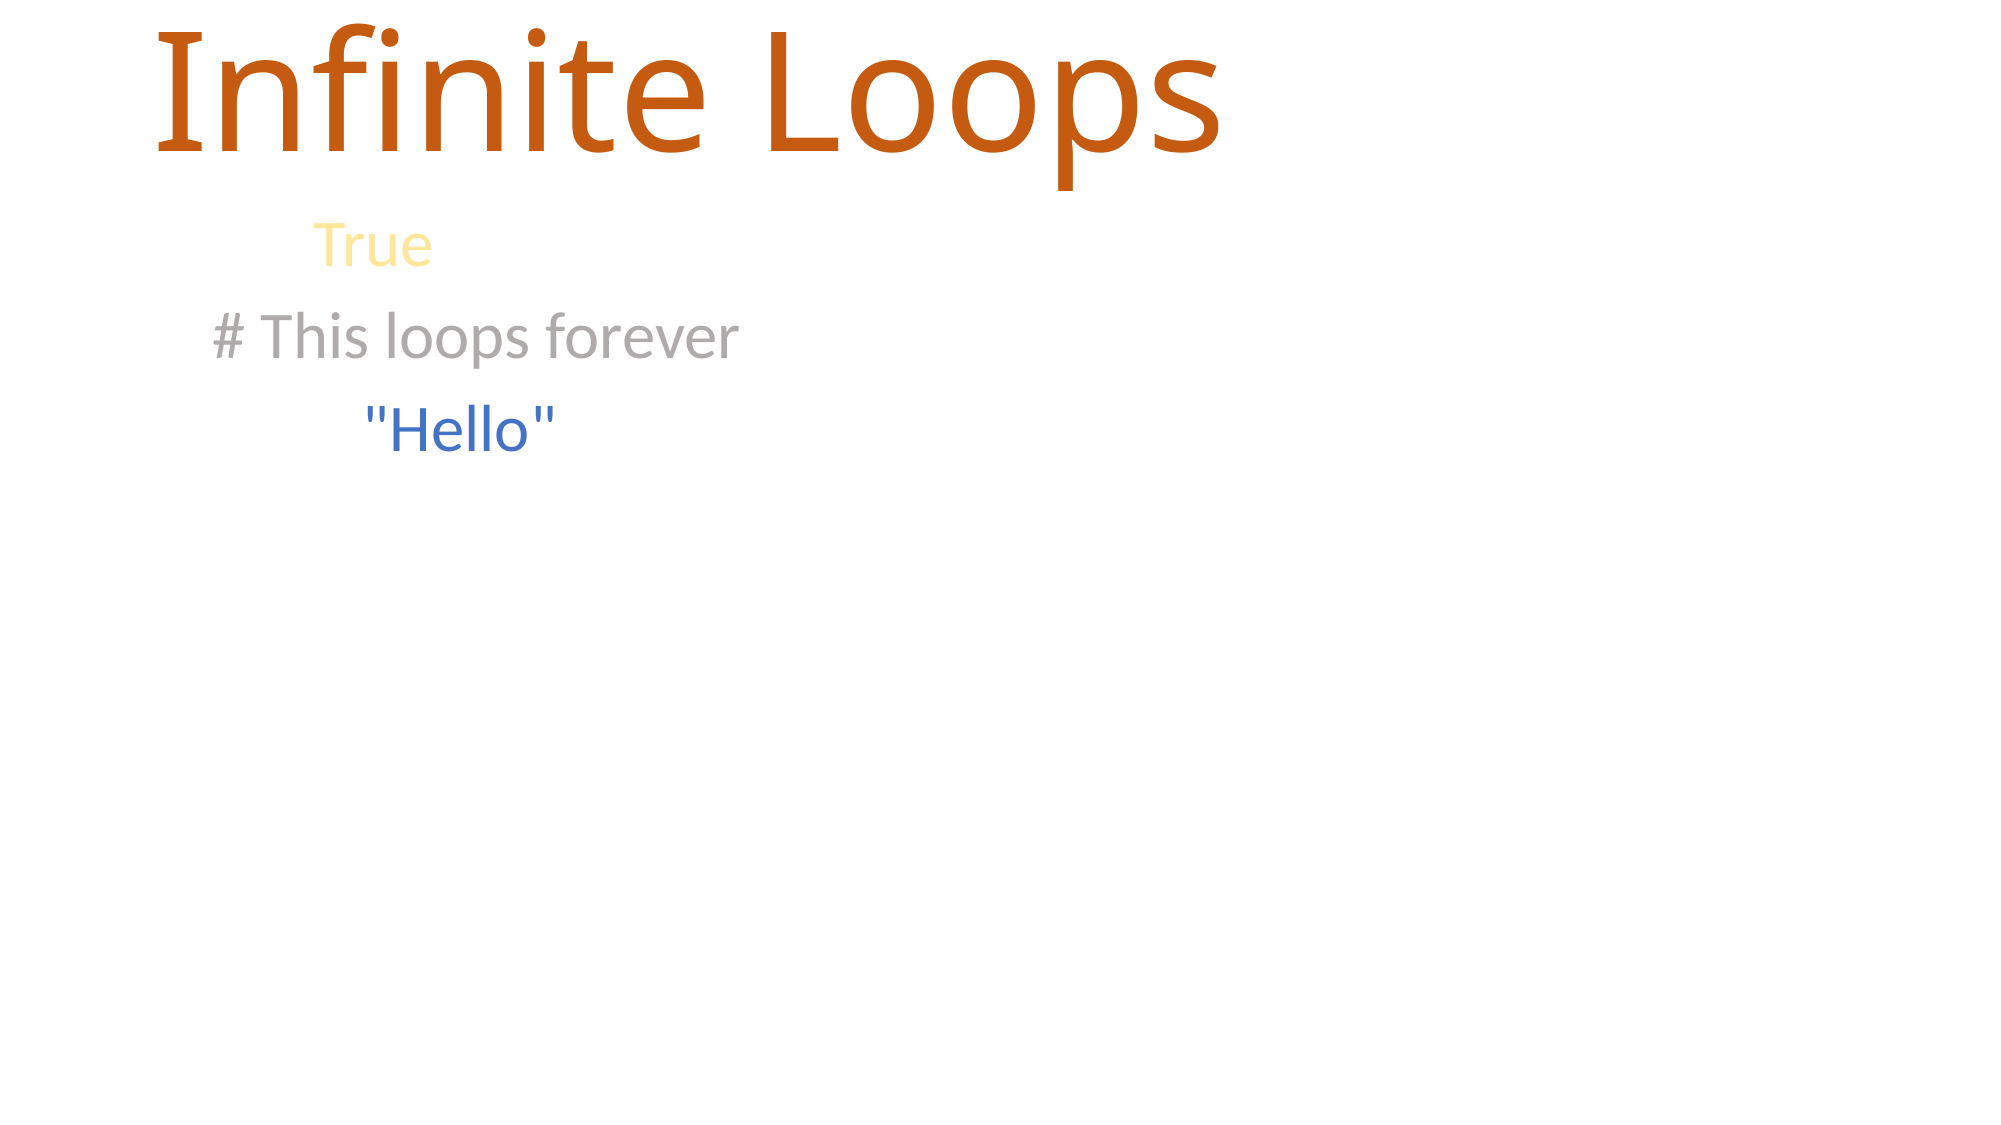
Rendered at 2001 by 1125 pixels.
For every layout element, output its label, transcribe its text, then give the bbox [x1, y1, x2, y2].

list Infinite Loops while True: # This loops forever print("Hello") [137, 0, 1863, 1014]
